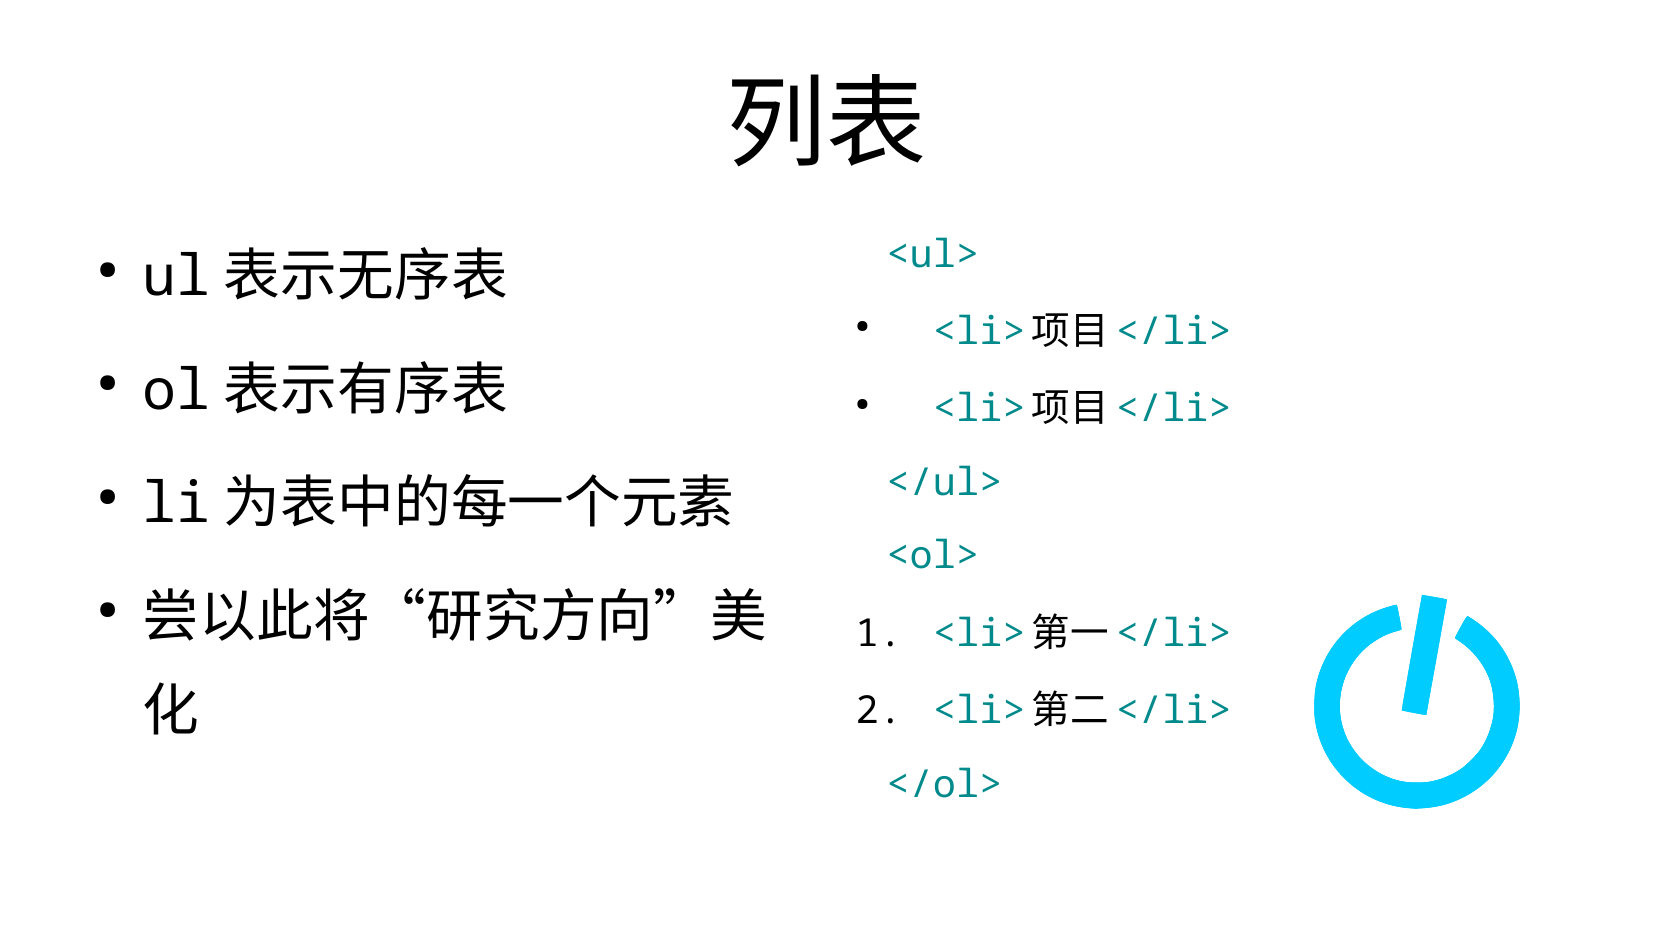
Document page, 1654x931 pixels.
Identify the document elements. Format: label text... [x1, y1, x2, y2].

list <ul> <li>项目</li> <li>项目</li> </ul> <ol> <li>第一</li> <li>第二</li> </ol> [845, 217, 1572, 815]
list ul表示无序表 ol表示有序表 li为表中的每一个元素 尝以此将“研究方向”美化 [82, 217, 809, 756]
title 列表 [82, 37, 1571, 193]
